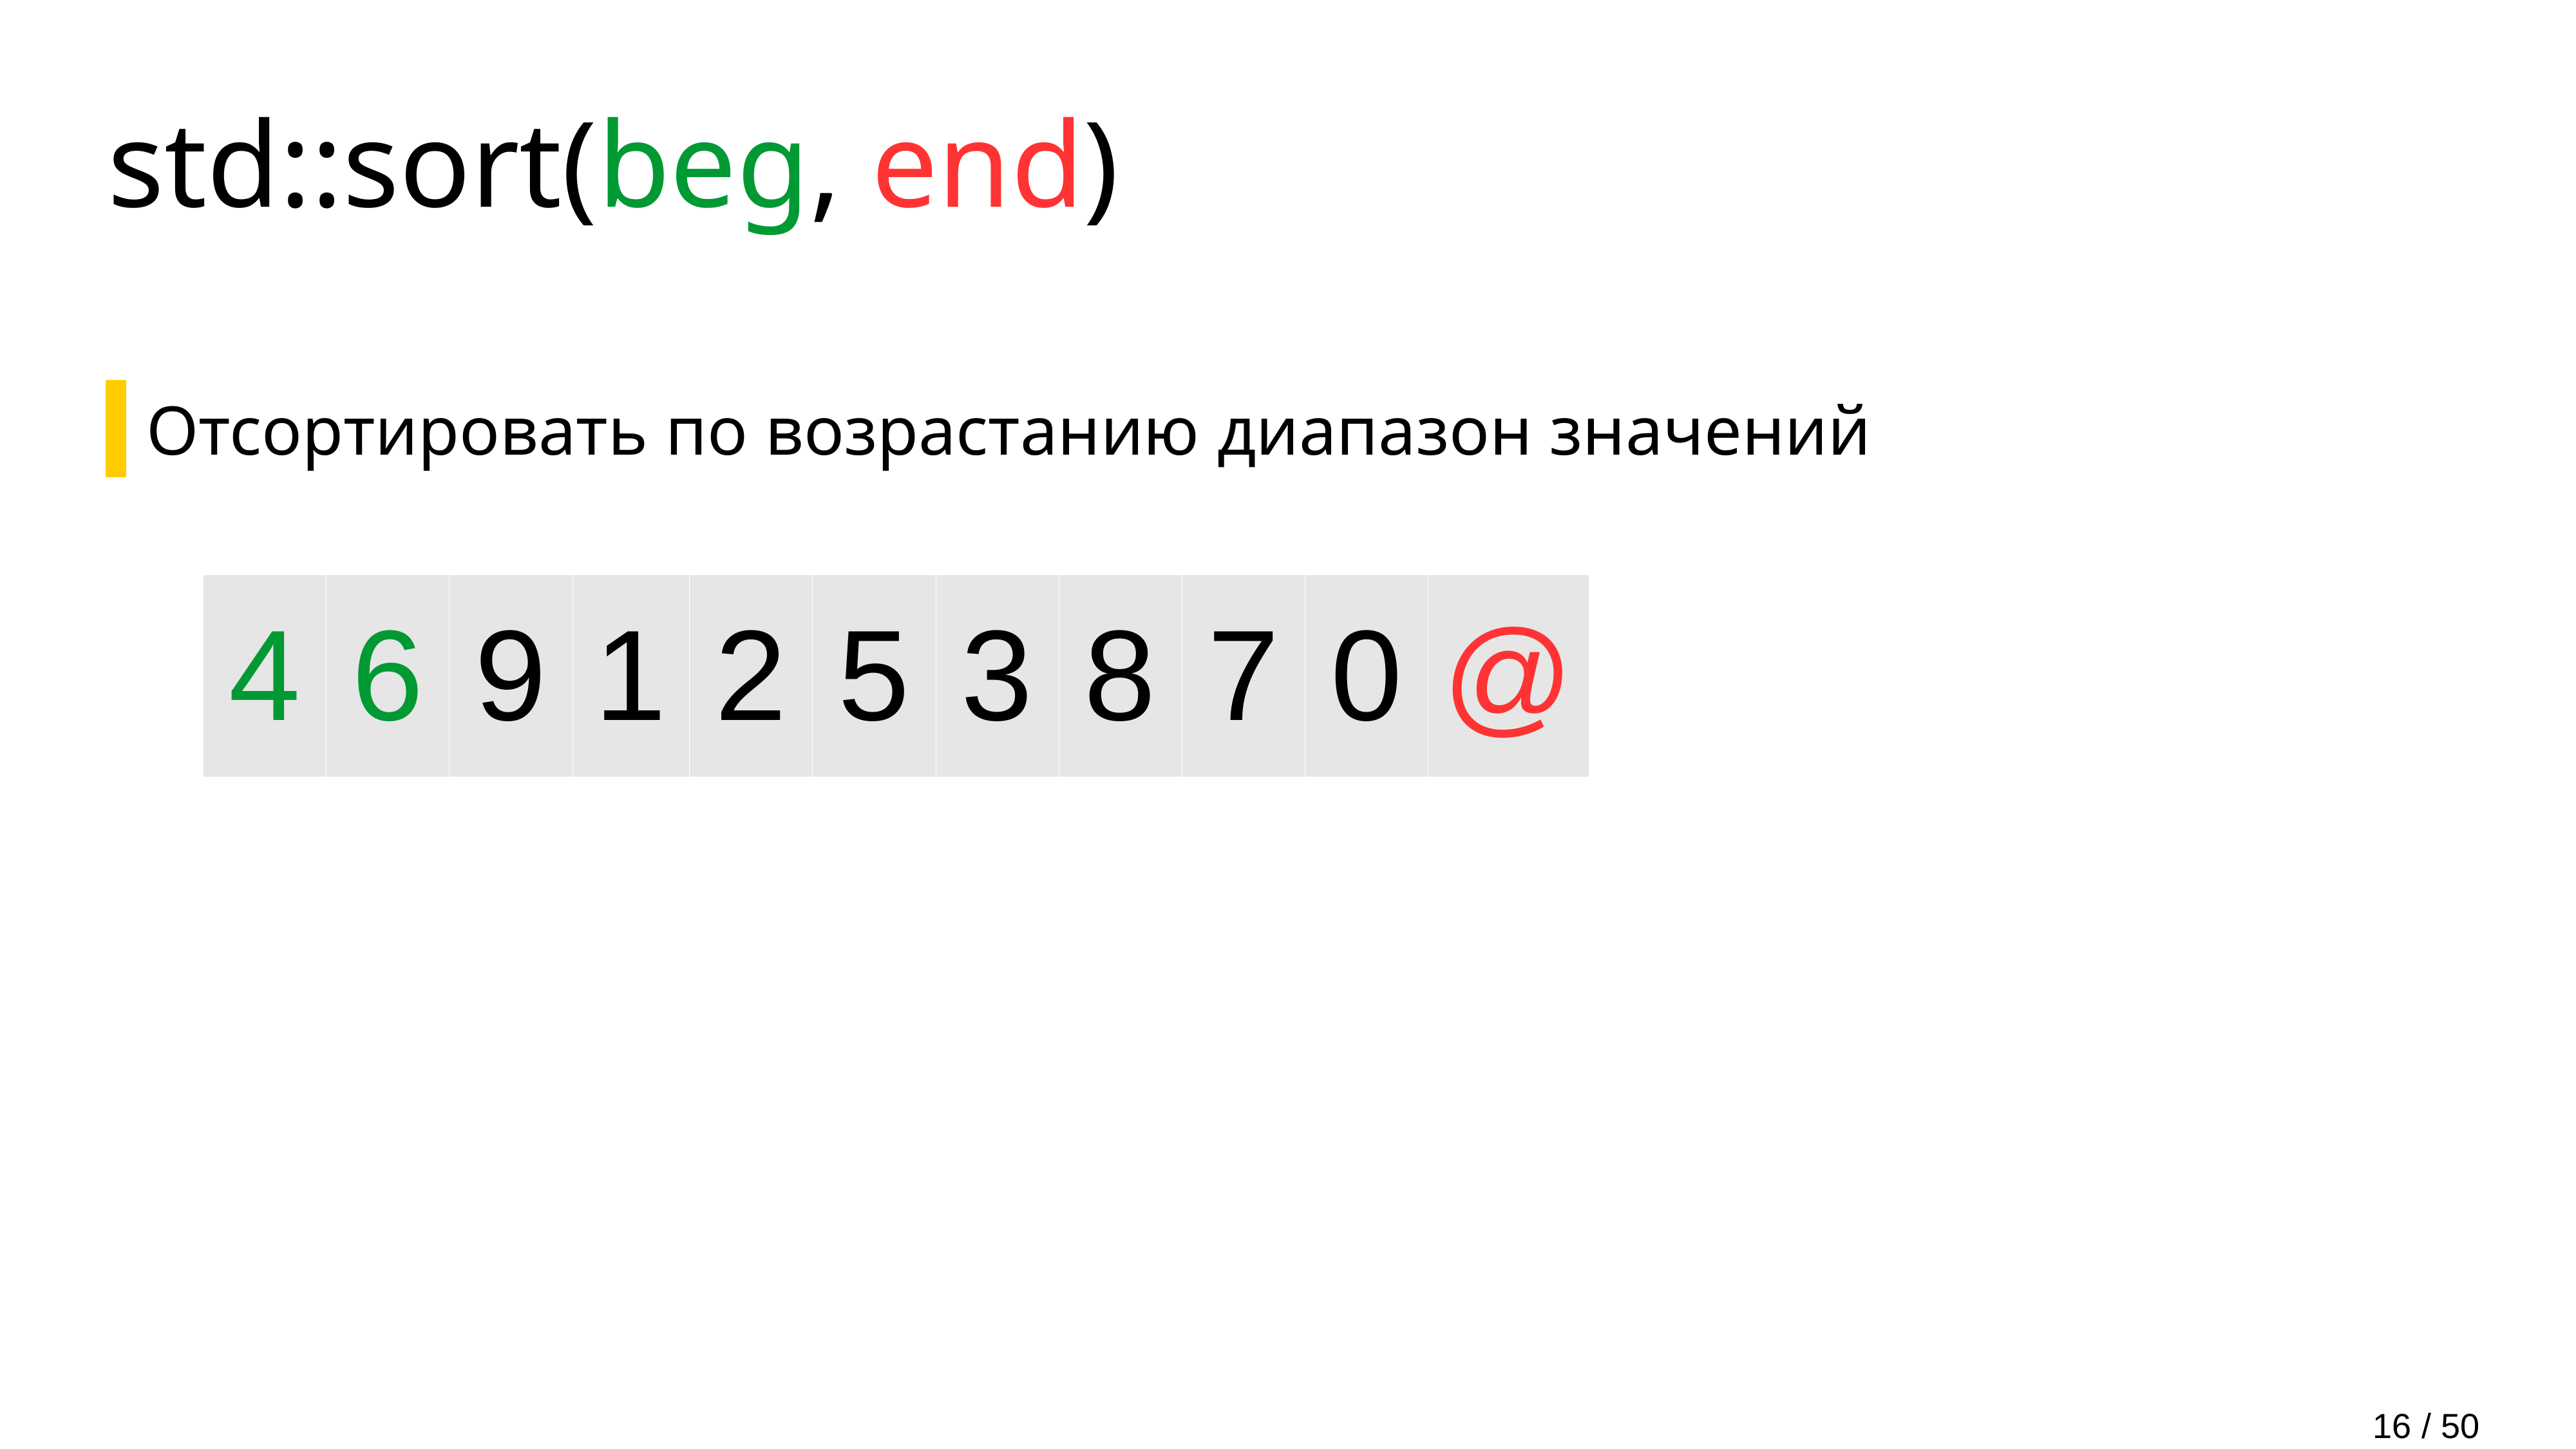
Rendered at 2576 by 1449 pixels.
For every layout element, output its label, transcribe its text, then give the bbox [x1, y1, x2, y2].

table_header 2 [690, 575, 812, 777]
text_box Отсортировать по возрастанию диапазон значений [96, 364, 2512, 1419]
table_header 3 [936, 575, 1059, 777]
table_header 4 [204, 575, 326, 777]
table_header 8 [1059, 575, 1182, 777]
table_header 5 [813, 575, 936, 777]
table_header 1 [573, 575, 689, 777]
title std::sort(beg, end) [108, 88, 2468, 235]
table_header @ [1428, 575, 1589, 777]
text_box <number> / 50 [2363, 1402, 2576, 1449]
table_header 6 [327, 575, 449, 777]
table_header 9 [450, 575, 573, 777]
table_header 7 [1182, 575, 1305, 777]
table_header 0 [1305, 575, 1428, 777]
